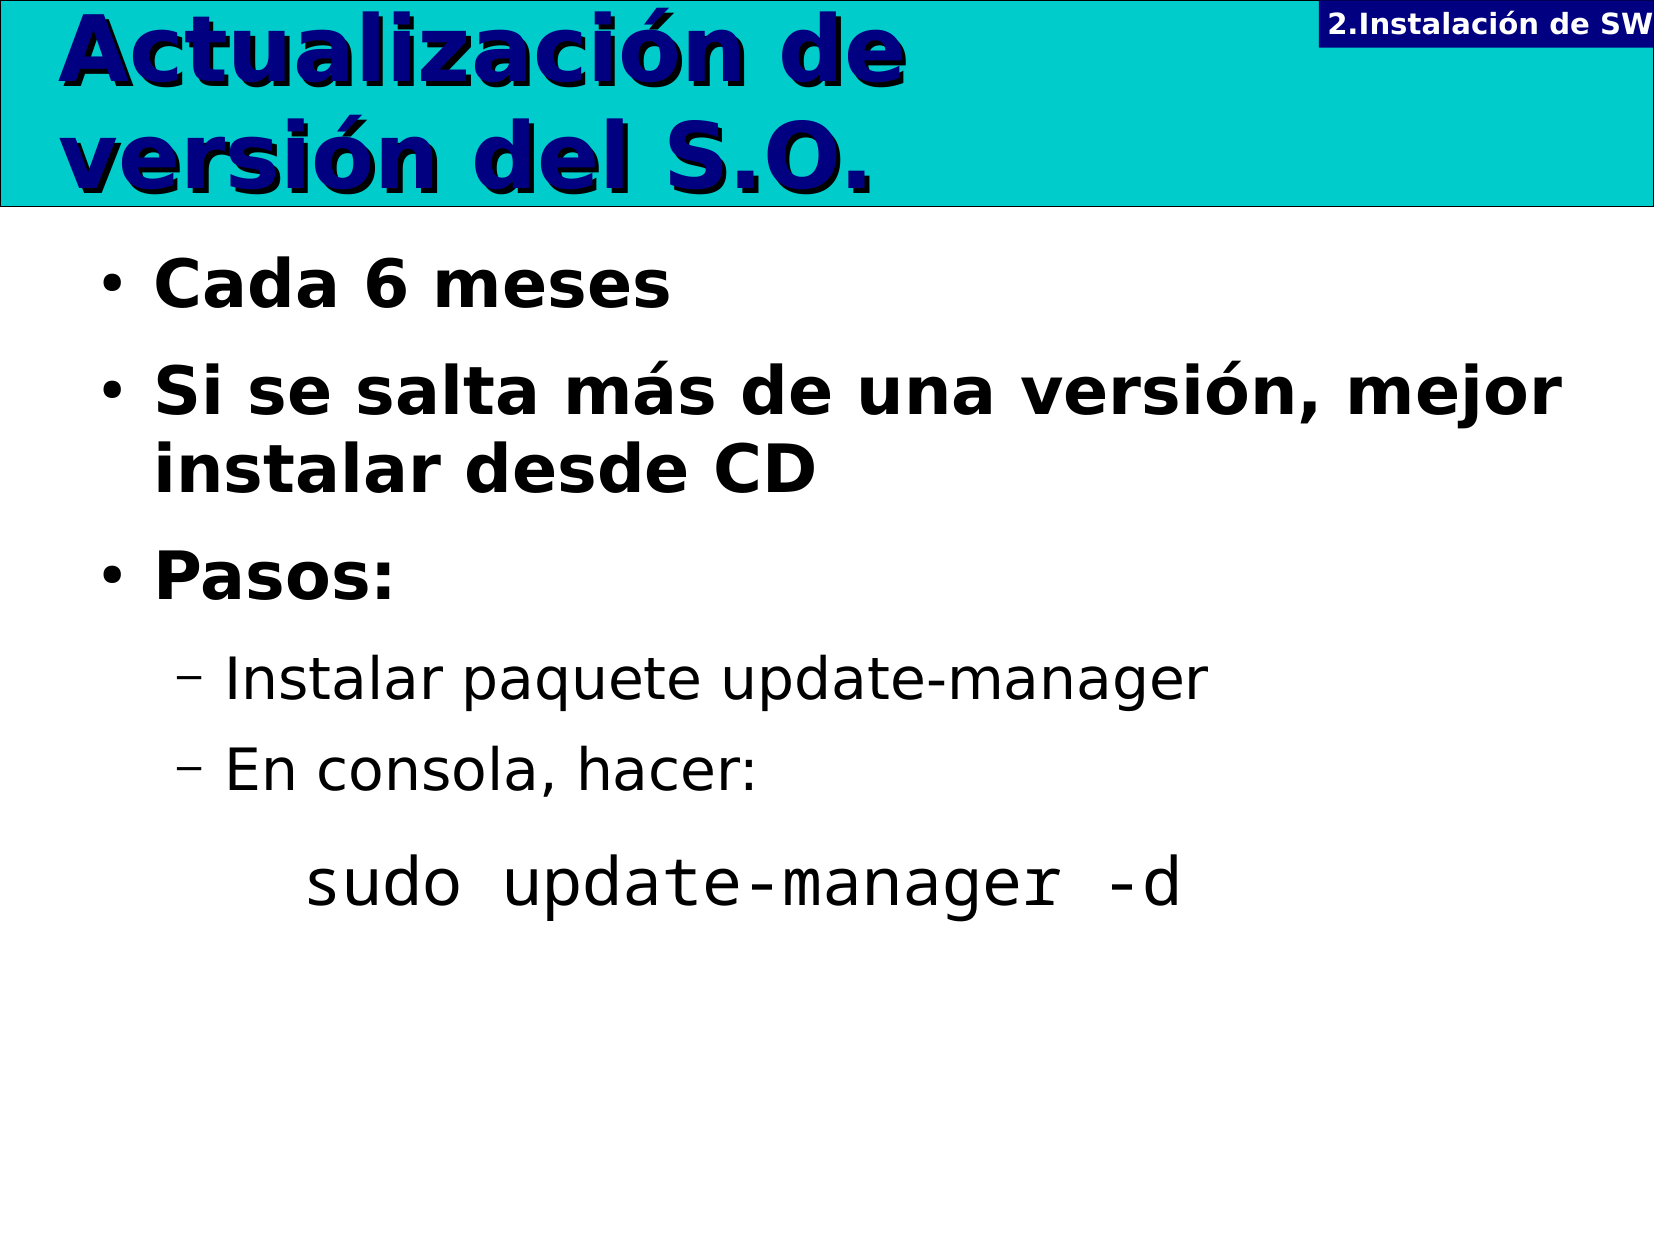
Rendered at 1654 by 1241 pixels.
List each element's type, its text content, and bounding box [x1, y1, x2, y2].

text_box 2.Instalación de SW [1318, 0, 1654, 48]
title Actualización de versión del S.O. [59, 0, 1654, 211]
list Cada 6 meses Si se salta más de una versión, mejor instalar desde CD Pasos: Instalar paquete update-manager En consola, hacer: [82, 245, 1571, 1109]
text_box sudo update-manager -d [287, 827, 1197, 928]
